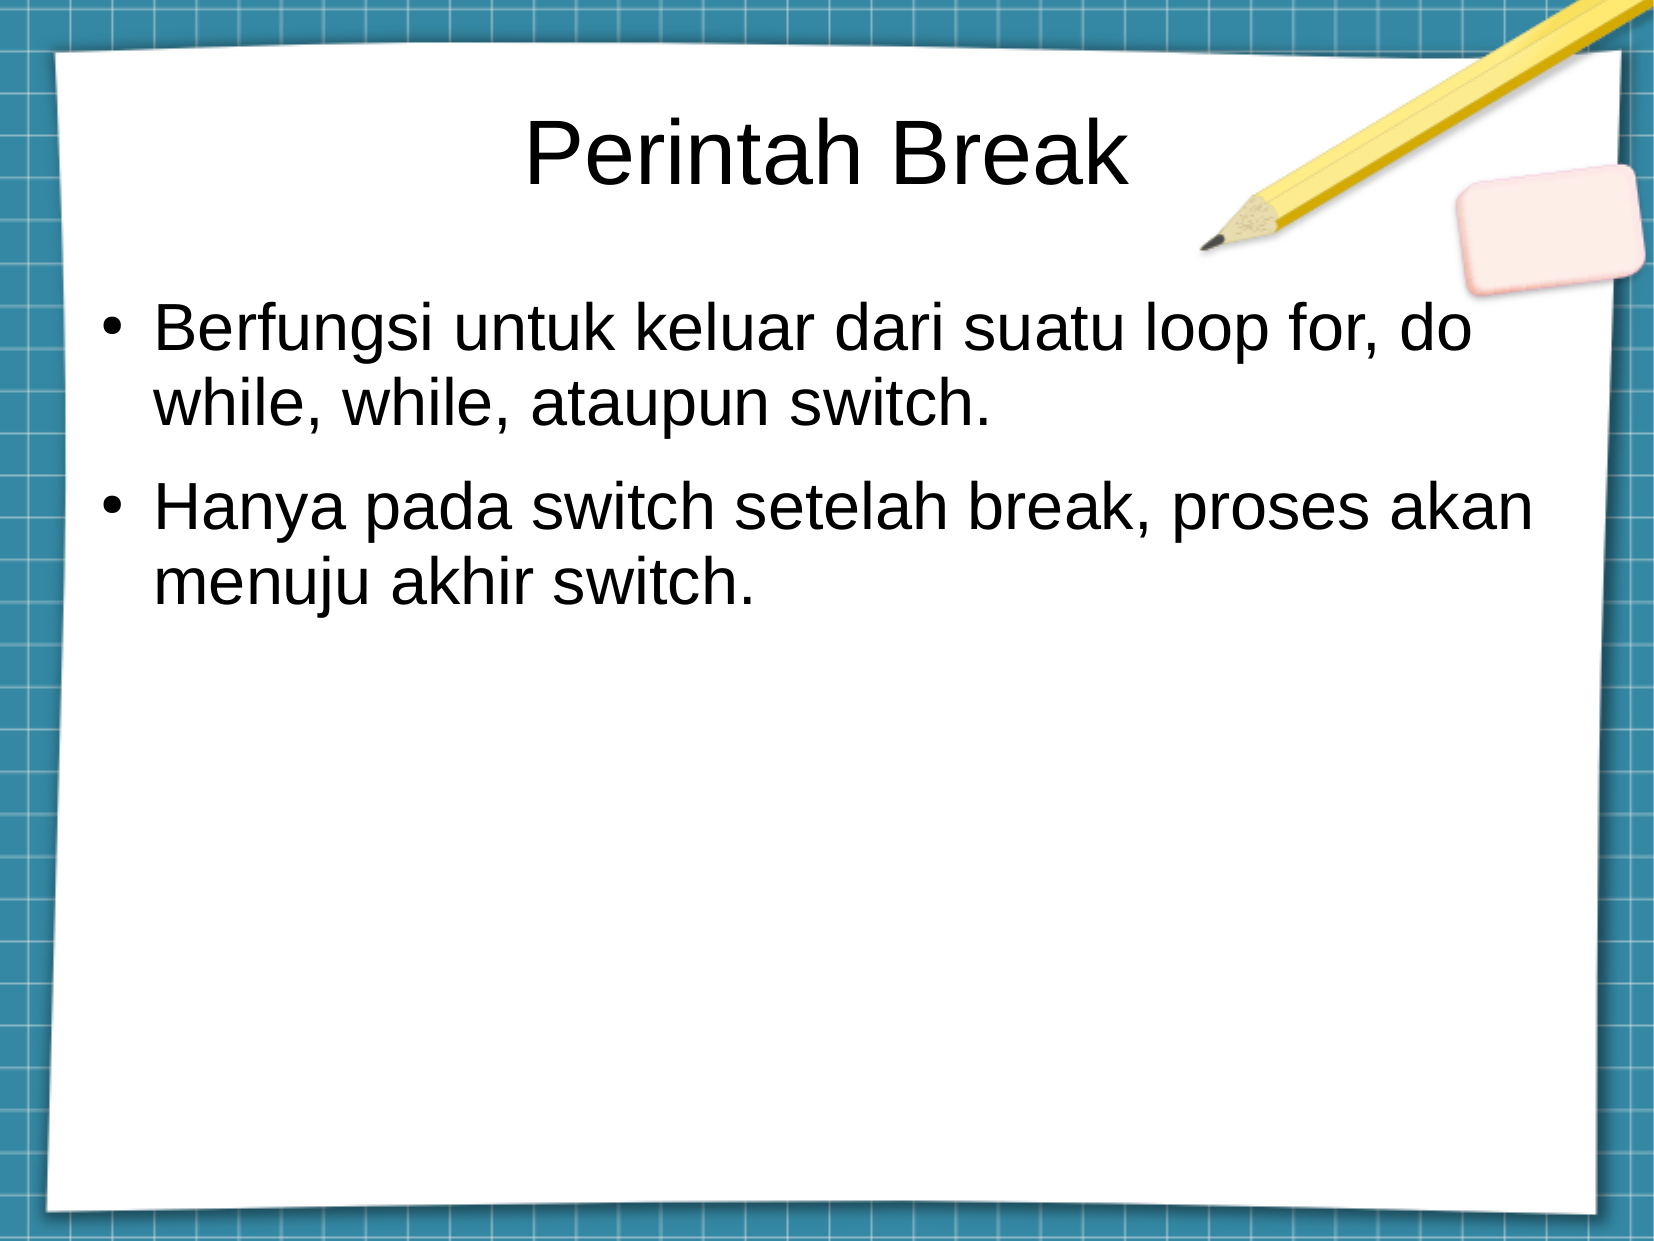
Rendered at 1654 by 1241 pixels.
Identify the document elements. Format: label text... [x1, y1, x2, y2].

list Berfungsi untuk keluar dari suatu loop for, do while, while, ataupun switch. Hanya pada switch setelah break, proses akan menuju akhir switch. [82, 290, 1571, 1010]
title Perintah Break [82, 49, 1571, 257]
picture [0, 0, 1654, 1241]
